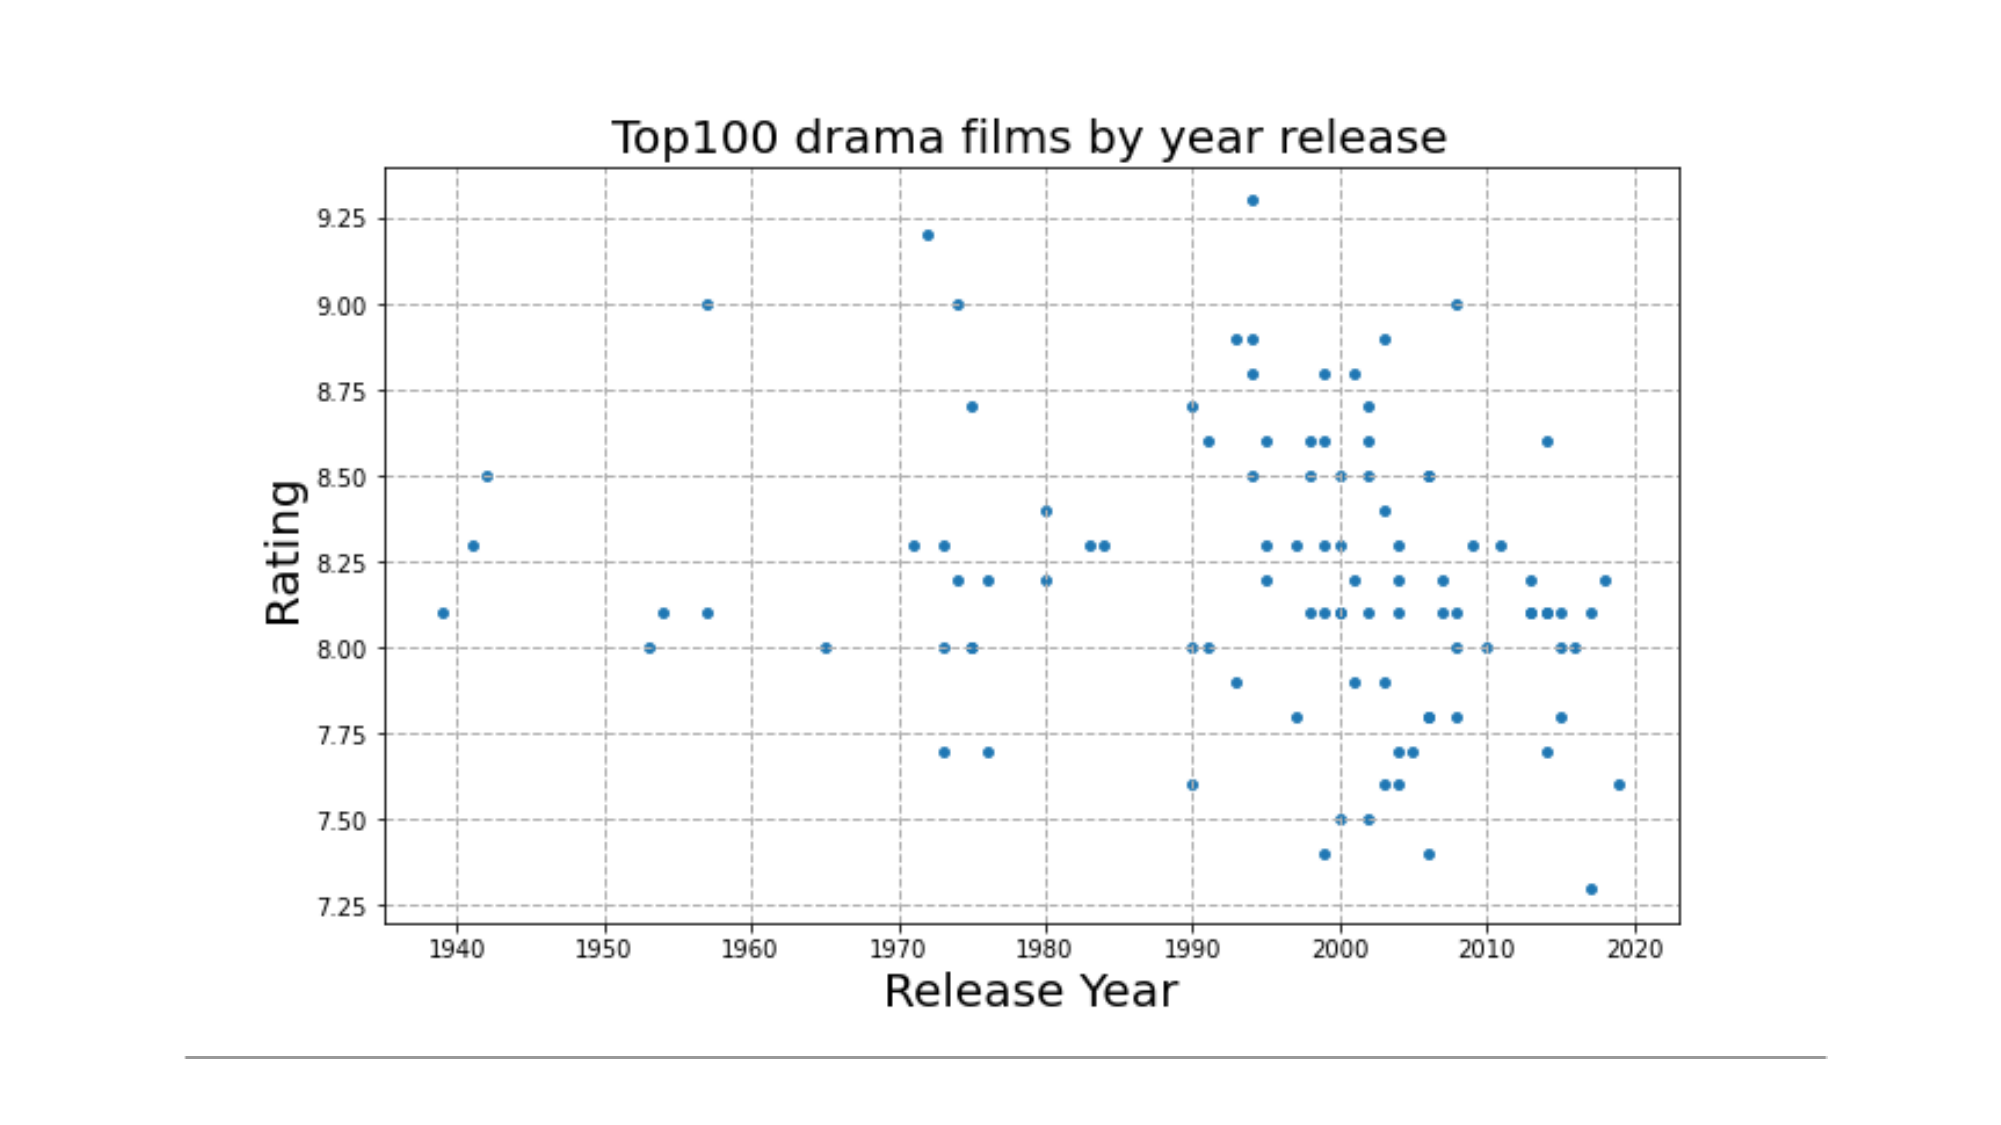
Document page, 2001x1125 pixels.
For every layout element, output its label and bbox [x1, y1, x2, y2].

picture [204, 105, 1807, 1035]
